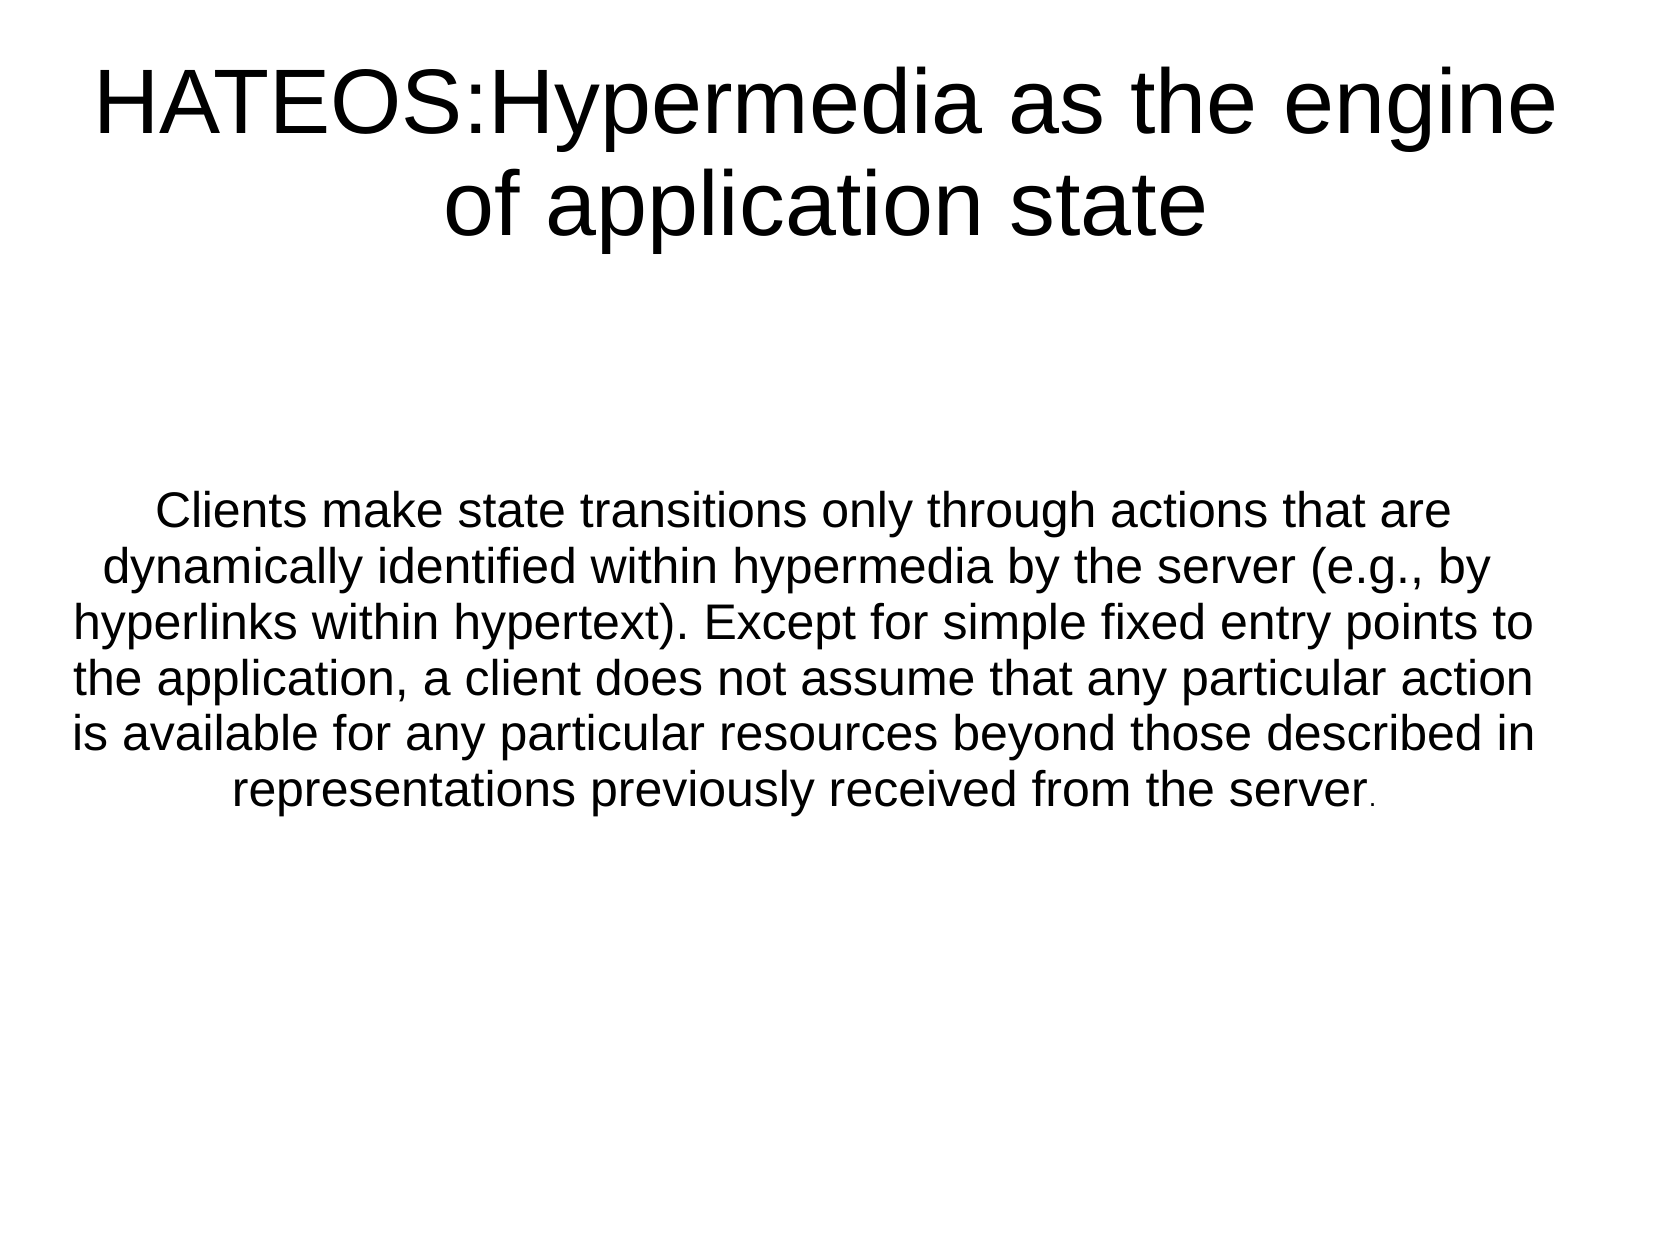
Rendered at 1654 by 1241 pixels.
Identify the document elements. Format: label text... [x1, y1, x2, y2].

subtitle Clients make state transitions only through actions that are dynamically identified within hypermedia by the server (e.g., by hyperlinks within hypertext). Except for simple fixed entry points to the application, a client does not assume that any particular action is available for any particular resources beyond those described in representations previously received from the server. [60, 290, 1549, 1010]
title HATEOS:Hypermedia as the engine of application state [82, 49, 1571, 257]
